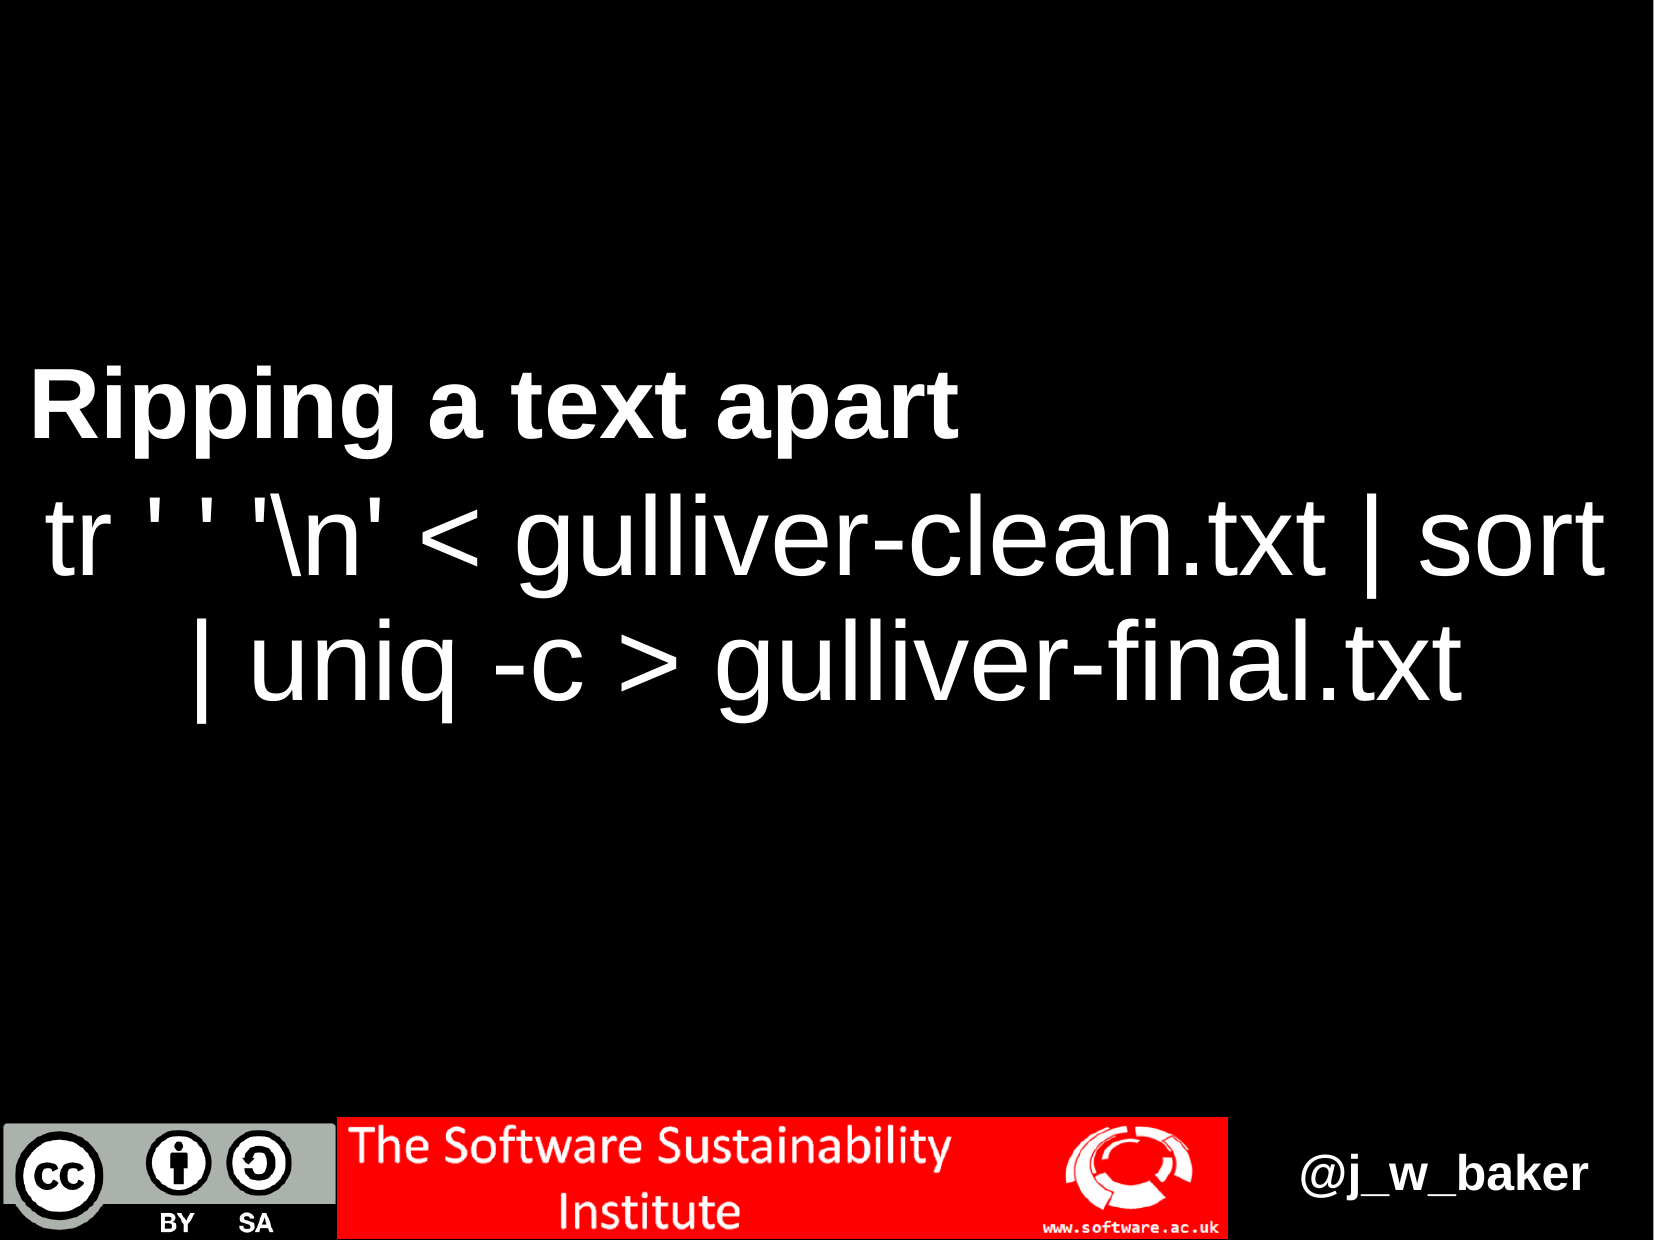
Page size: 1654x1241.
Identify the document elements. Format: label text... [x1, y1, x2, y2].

picture [0, 1117, 1228, 1239]
text_box Ripping a text apart tr ' ' '\n' < gulliver-clean.txt | sort | uniq -c > gulliver-final.txt [28, 347, 1623, 726]
text_box @j_w_baker [1266, 1085, 1622, 1241]
